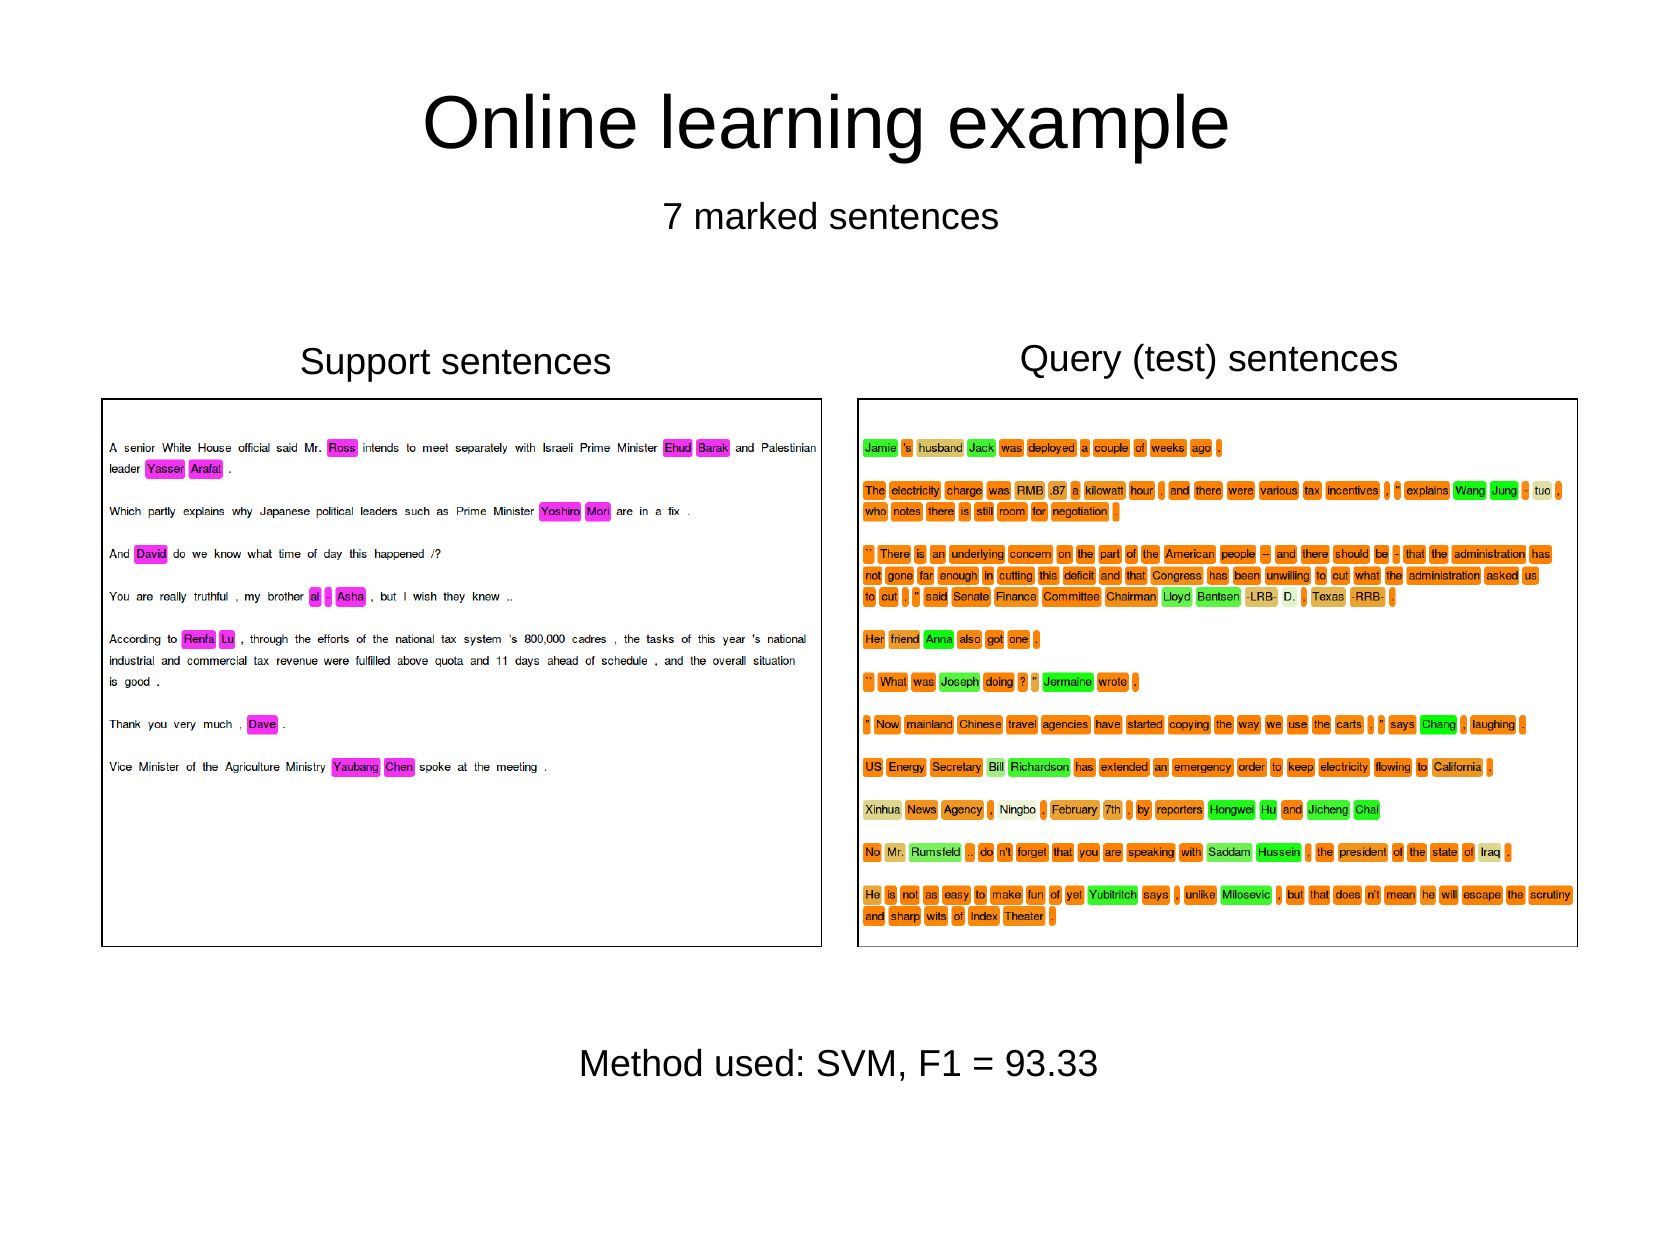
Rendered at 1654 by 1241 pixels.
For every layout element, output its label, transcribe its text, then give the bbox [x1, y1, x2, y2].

text_box 7 marked sentences [647, 187, 1021, 245]
picture [857, 398, 1578, 947]
picture [101, 398, 822, 947]
title Online learning example [82, 49, 1571, 196]
text_box Support sentences [285, 333, 631, 391]
text_box Method used: SVM, F1 = 93.33 [564, 1035, 1126, 1134]
text_box Query (test) sentences [1005, 330, 1471, 391]
